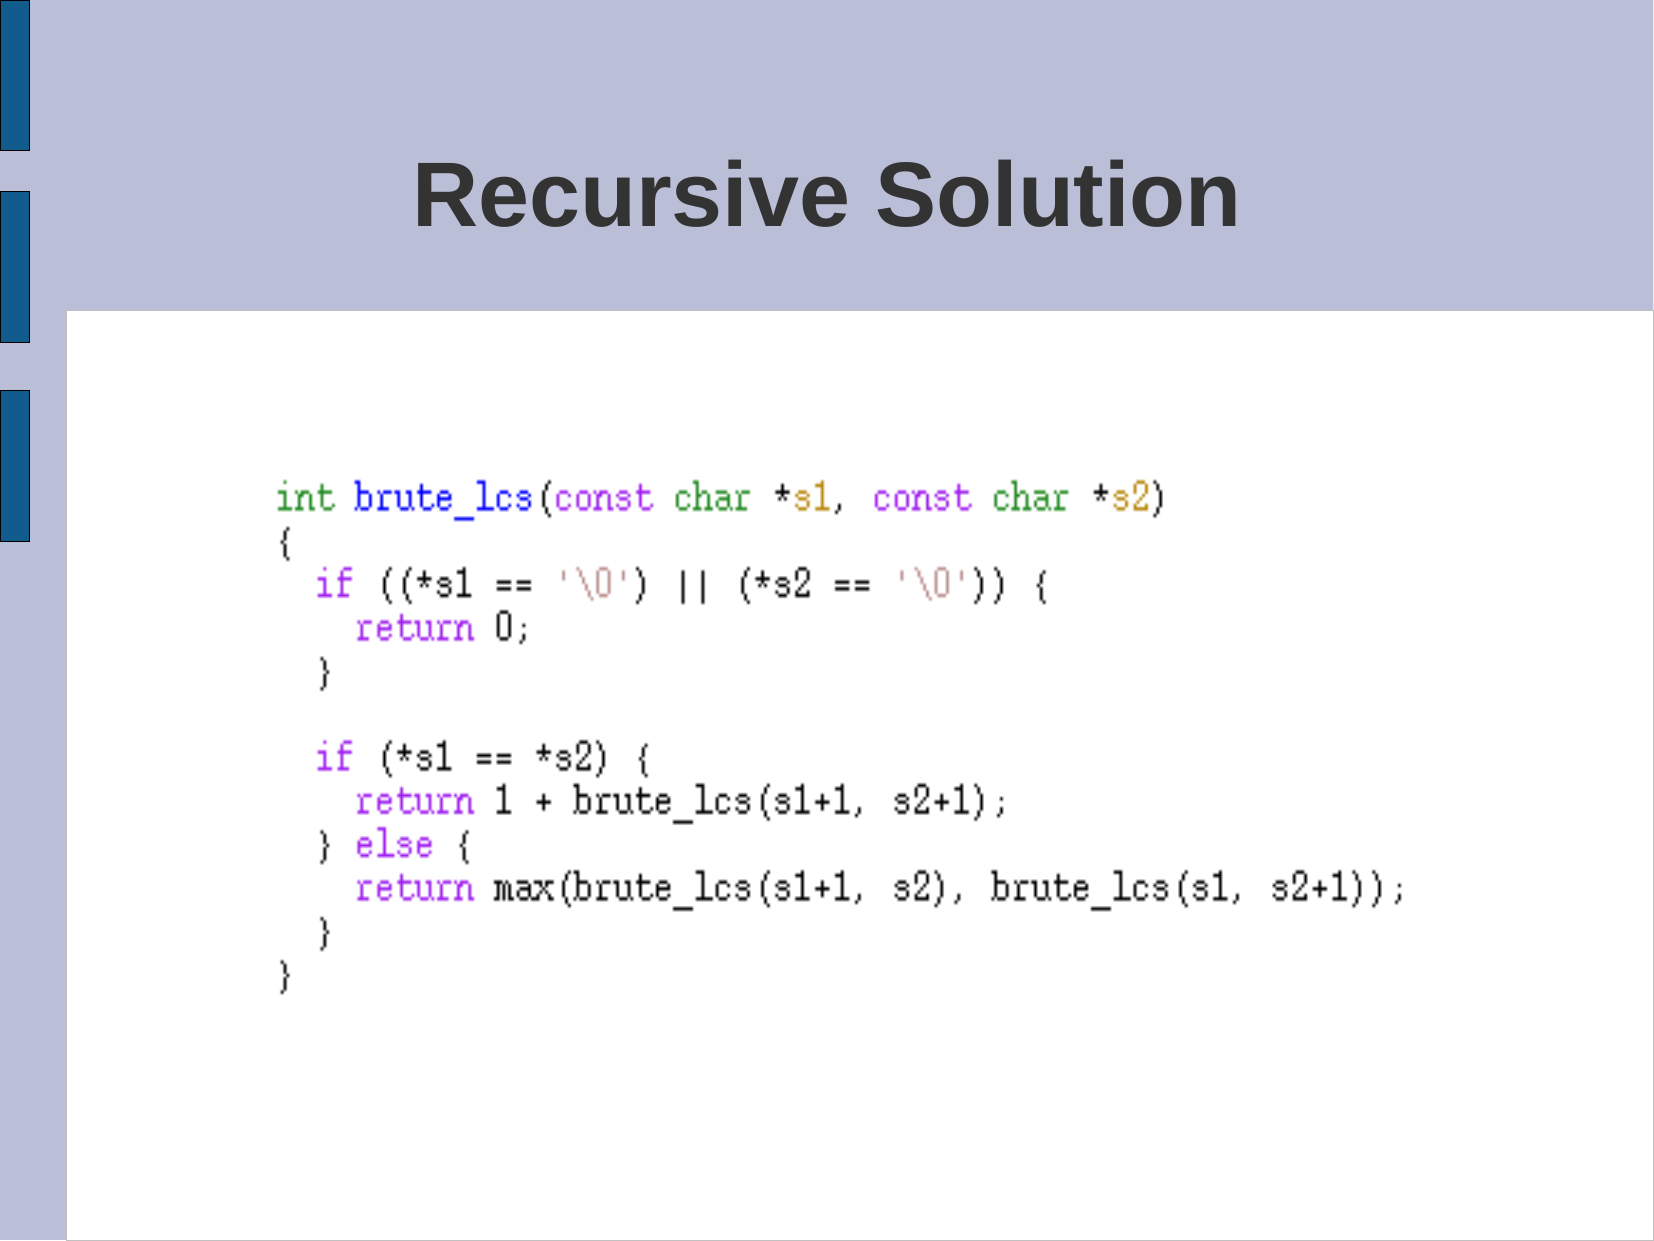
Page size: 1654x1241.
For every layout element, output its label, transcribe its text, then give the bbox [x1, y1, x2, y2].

title Recursive Solution [121, 91, 1534, 299]
picture [276, 455, 1416, 1025]
